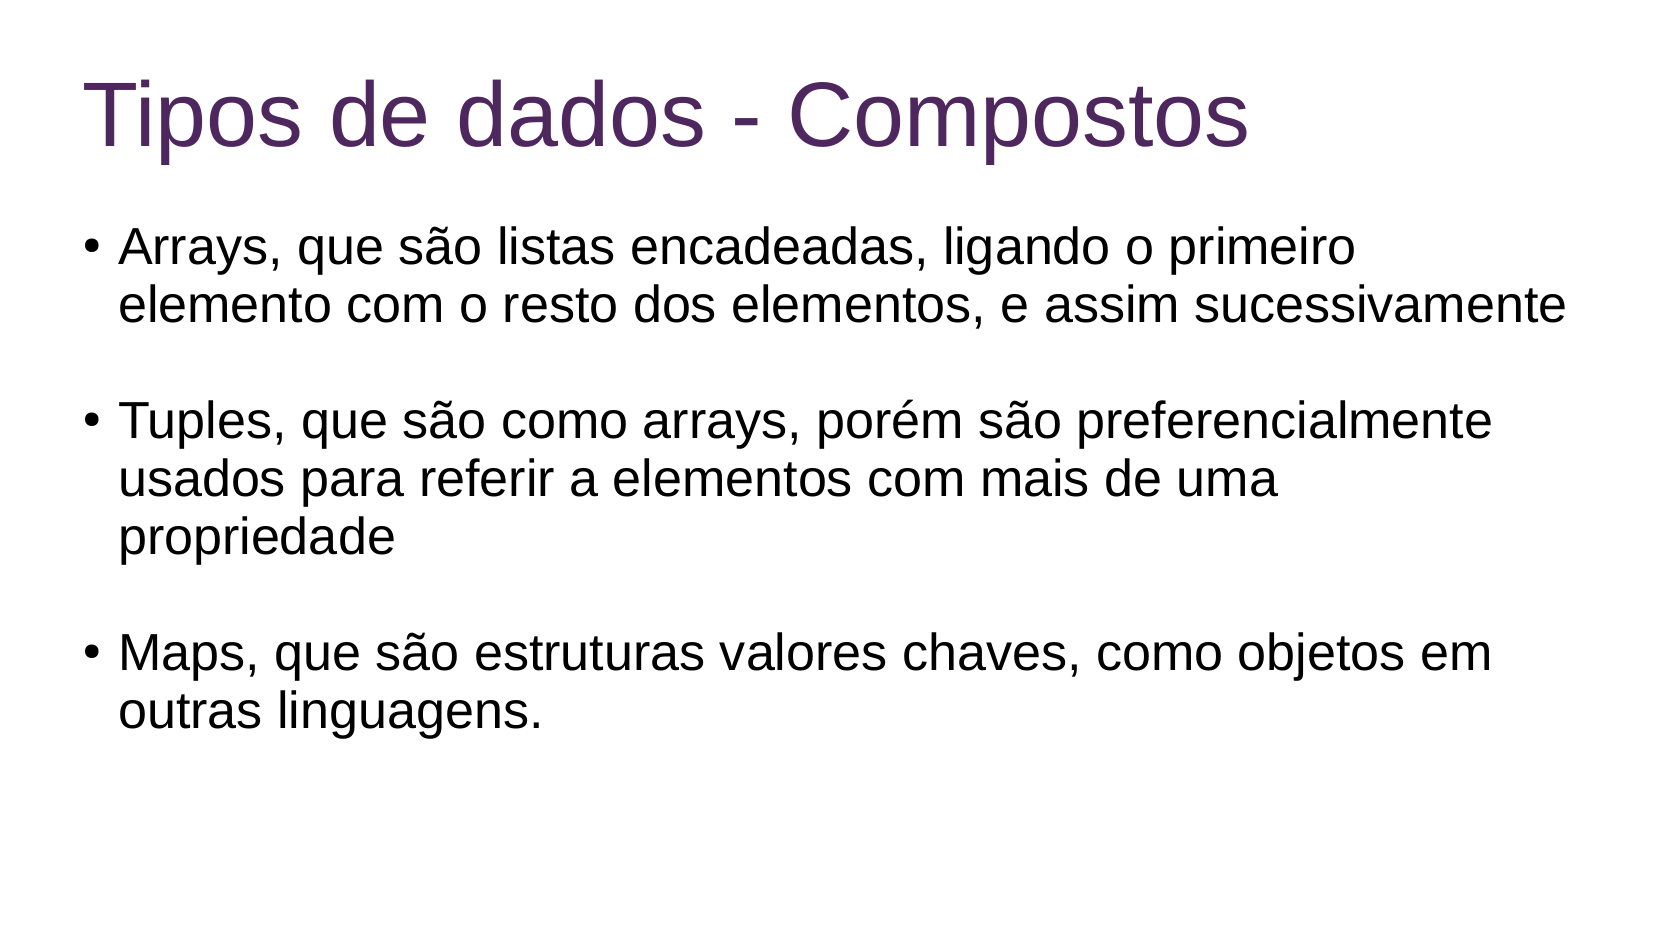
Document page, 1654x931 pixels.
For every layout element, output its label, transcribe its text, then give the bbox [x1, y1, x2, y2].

text_box Arrays, que são listas encadeadas, ligando o primeiro elemento com o resto dos elementos, e assim sucessivamente Tuples, que são como arrays, porém são preferencialmente usados para referir a elementos com mais de uma propriedade Maps, que são estruturas valores chaves, como objetos em outras linguagens. [82, 217, 1571, 798]
title Tipos de dados - Compostos [82, 37, 1571, 193]
